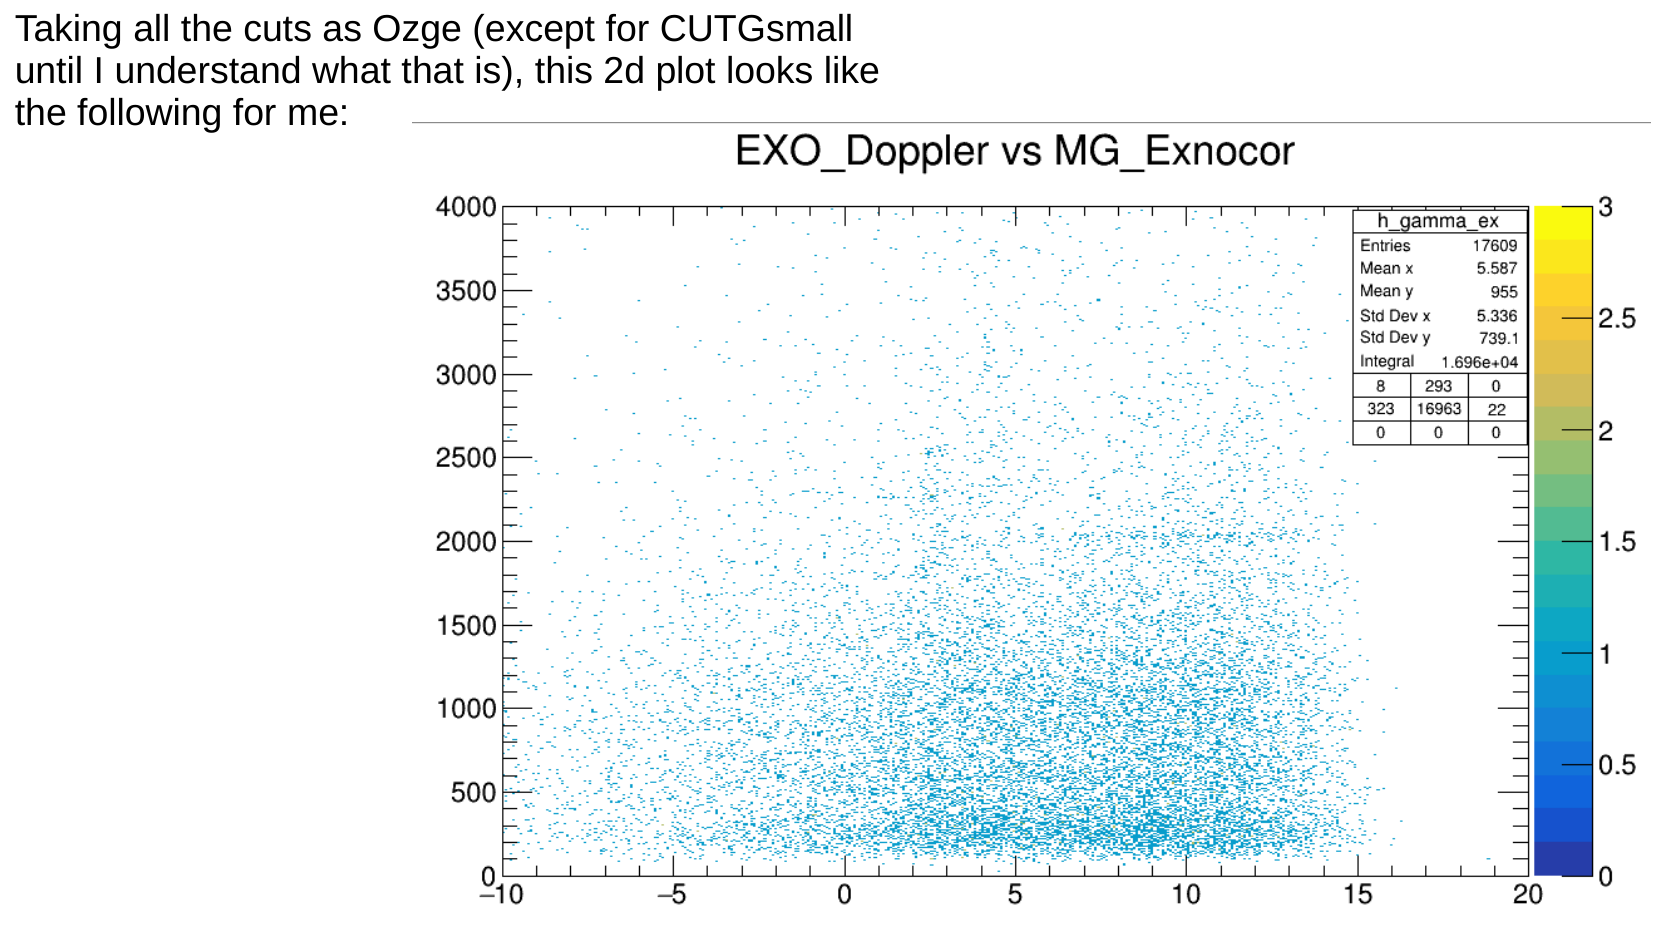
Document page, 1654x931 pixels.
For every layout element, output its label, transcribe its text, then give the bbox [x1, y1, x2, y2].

picture [412, 122, 1651, 931]
text_box Taking all the cuts as Ozge (except for CUTGsmall until I understand what that is), this 2d plot looks like the following for me: [0, 0, 901, 141]
